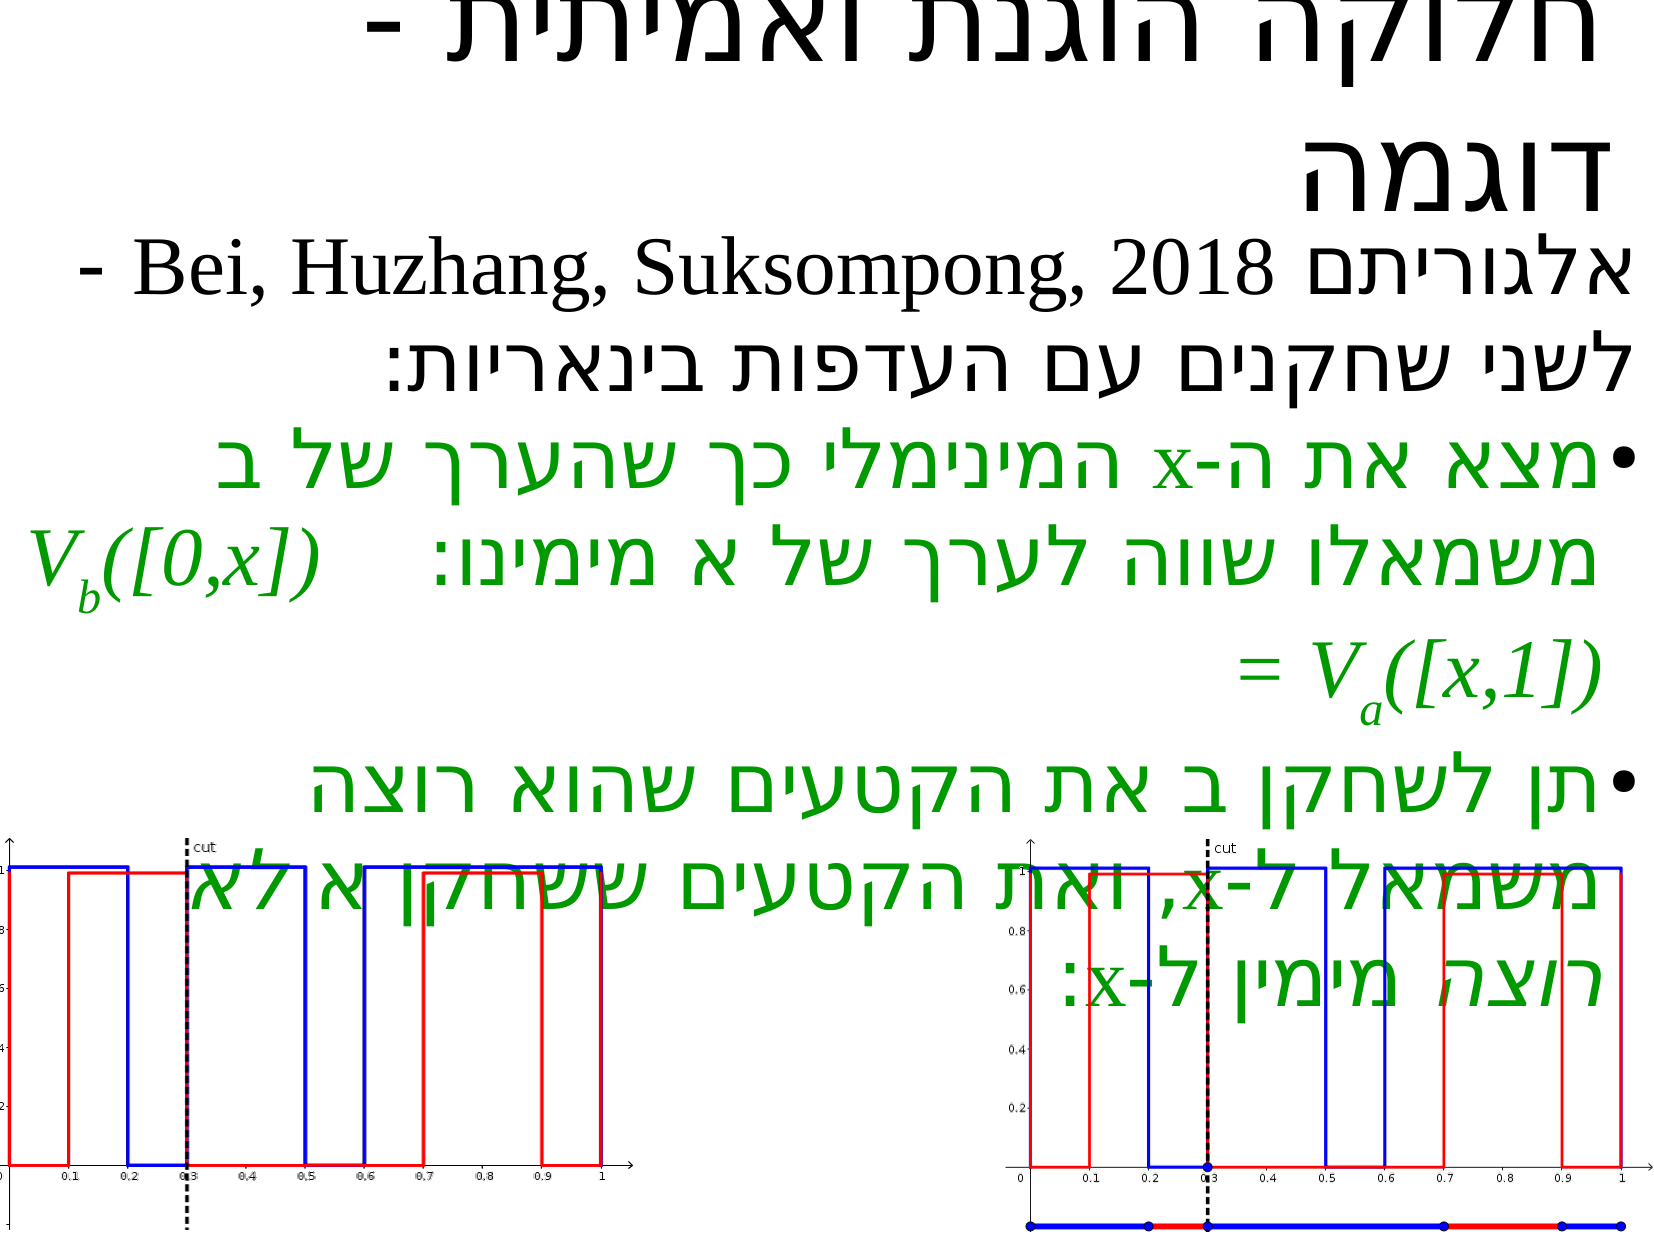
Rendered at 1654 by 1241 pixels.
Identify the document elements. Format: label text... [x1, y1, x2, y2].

text_box אלגוריתם Bei, Huzhang, Suksompong, 2018 - לשני שחקנים עם העדפות בינאריות: מצא את ה-x המינימלי כך שהערך של ב משמאלו שווה לערך של א מימינו: Vb([0,x]) = Va([x,1]) תן לשחקן ב את הקטעים שהוא רוצה משמאל ל-x, ואת הקטעים ששחקן א לא רוצה מימין ל-x: [0, 210, 1654, 1241]
picture [1005, 839, 1653, 1232]
picture [0, 838, 633, 1231]
title חלוקה הוגנת ואמיתית - דוגמה [0, 7, 1654, 166]
